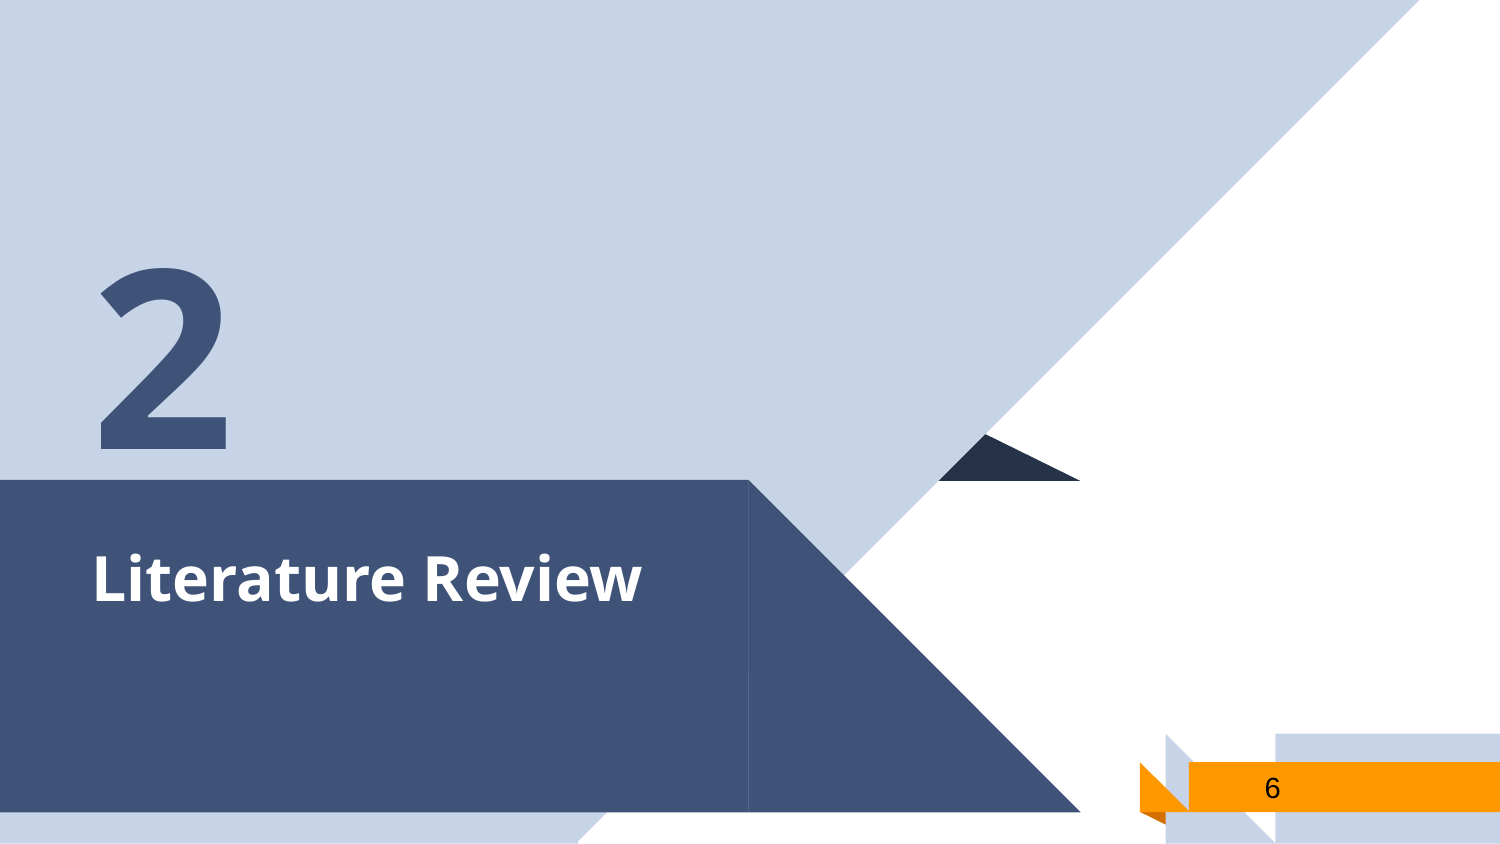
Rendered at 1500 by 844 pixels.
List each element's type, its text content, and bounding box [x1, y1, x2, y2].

title Literature Review [76, 528, 748, 629]
slide_number <number> [1249, 760, 1494, 813]
text_box 2 [76, 0, 434, 515]
